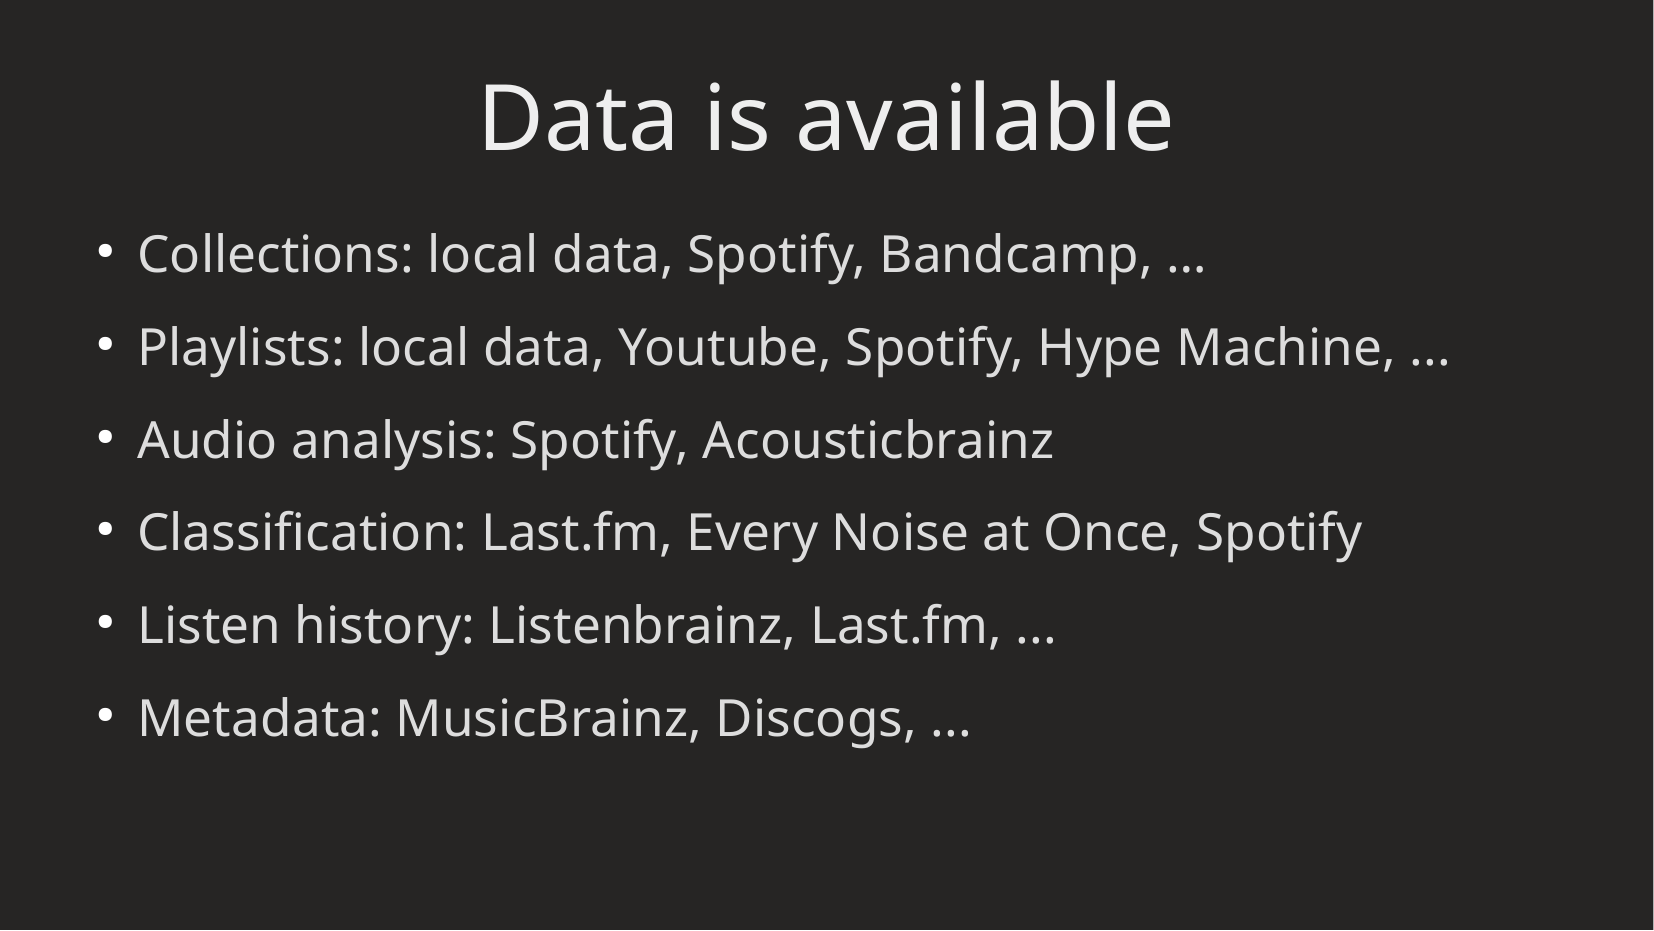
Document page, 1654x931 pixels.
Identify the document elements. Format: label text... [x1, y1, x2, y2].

title Data is available [82, 37, 1571, 193]
list Collections: local data, Spotify, Bandcamp, … Playlists: local data, Youtube, Spotify, Hype Machine, ... Audio analysis: Spotify, Acousticbrainz Classification: Last.fm, Every Noise at Once, Spotify Listen history: Listenbrainz, Last.fm, ... Metadata: MusicBrainz, Discogs, ... [82, 217, 1571, 758]
